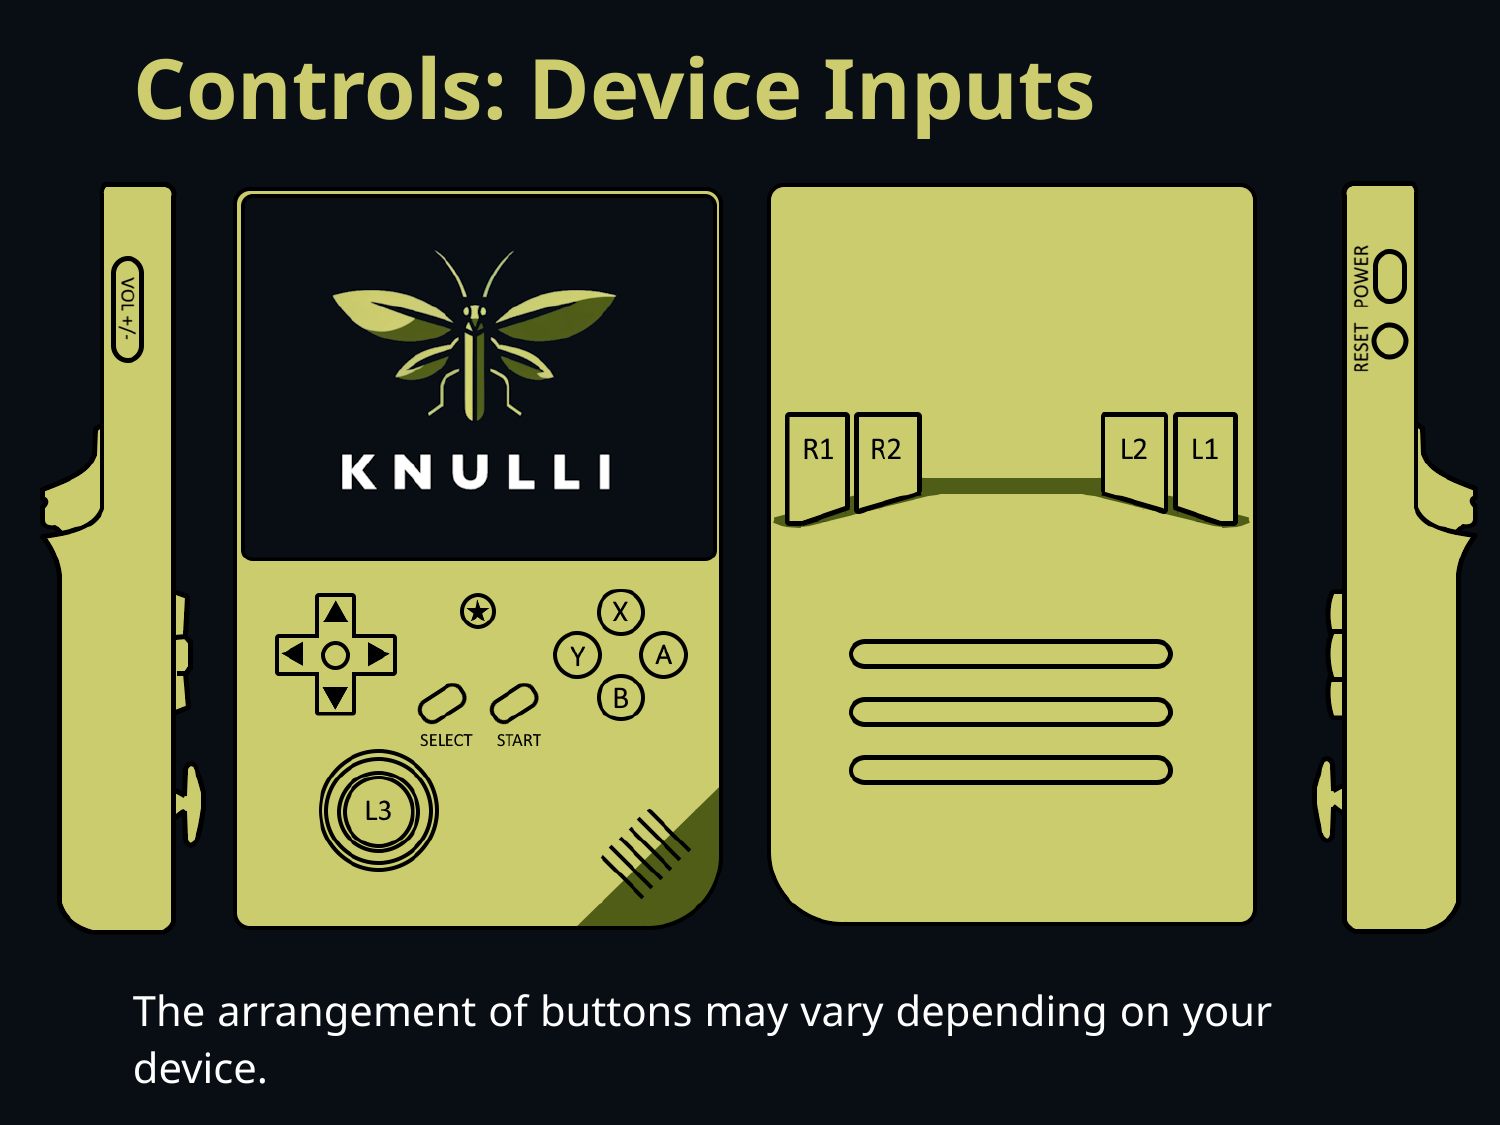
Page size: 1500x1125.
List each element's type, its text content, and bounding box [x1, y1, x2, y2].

picture [39, 181, 1478, 935]
text_box The arrangement of buttons may vary depending on your device. [118, 974, 1388, 1063]
text_box Controls: Device Inputs [118, 23, 1348, 152]
